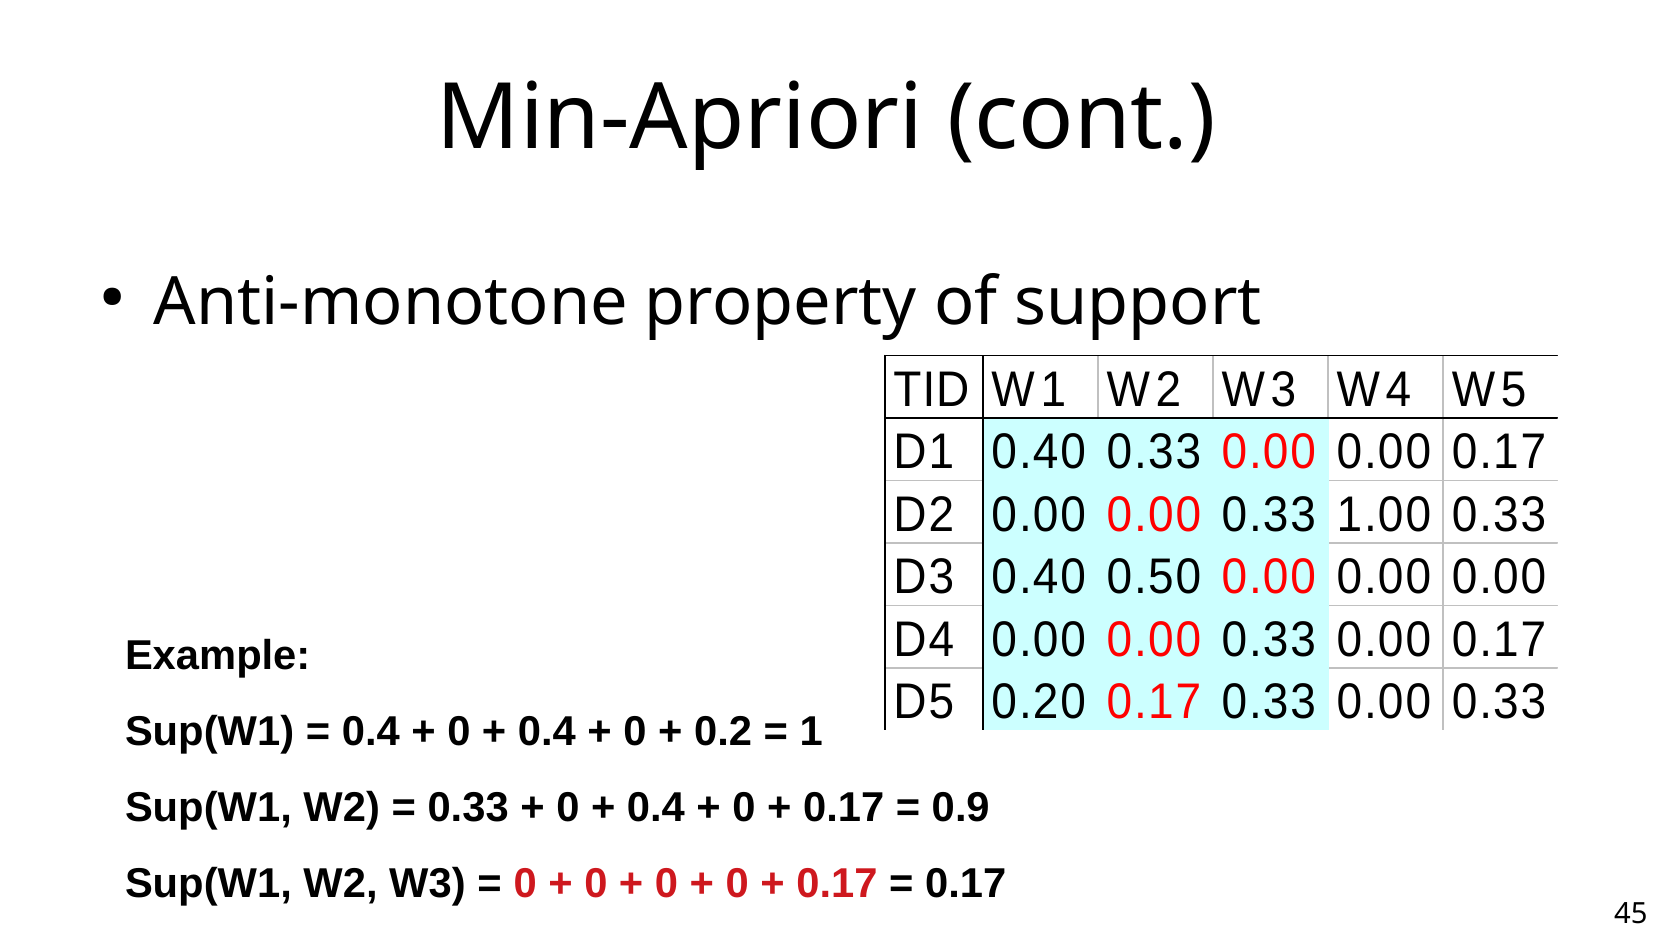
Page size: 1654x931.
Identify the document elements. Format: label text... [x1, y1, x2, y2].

chart [884, 354, 1560, 732]
text_box Example: Sup(W1) = 0.4 + 0 + 0.4 + 0 + 0.2 = 1 Sup(W1, W2) = 0.33 + 0 + 0.4 + 0 + 0.17 = 0.9 Sup(W1, W2, W3) = 0 + 0 + 0 + 0 + 0.17 = 0.17 [110, 620, 1336, 914]
list Anti-monotone property of support [82, 253, 1571, 793]
title Min-Apriori (cont.) [82, 1, 1571, 226]
